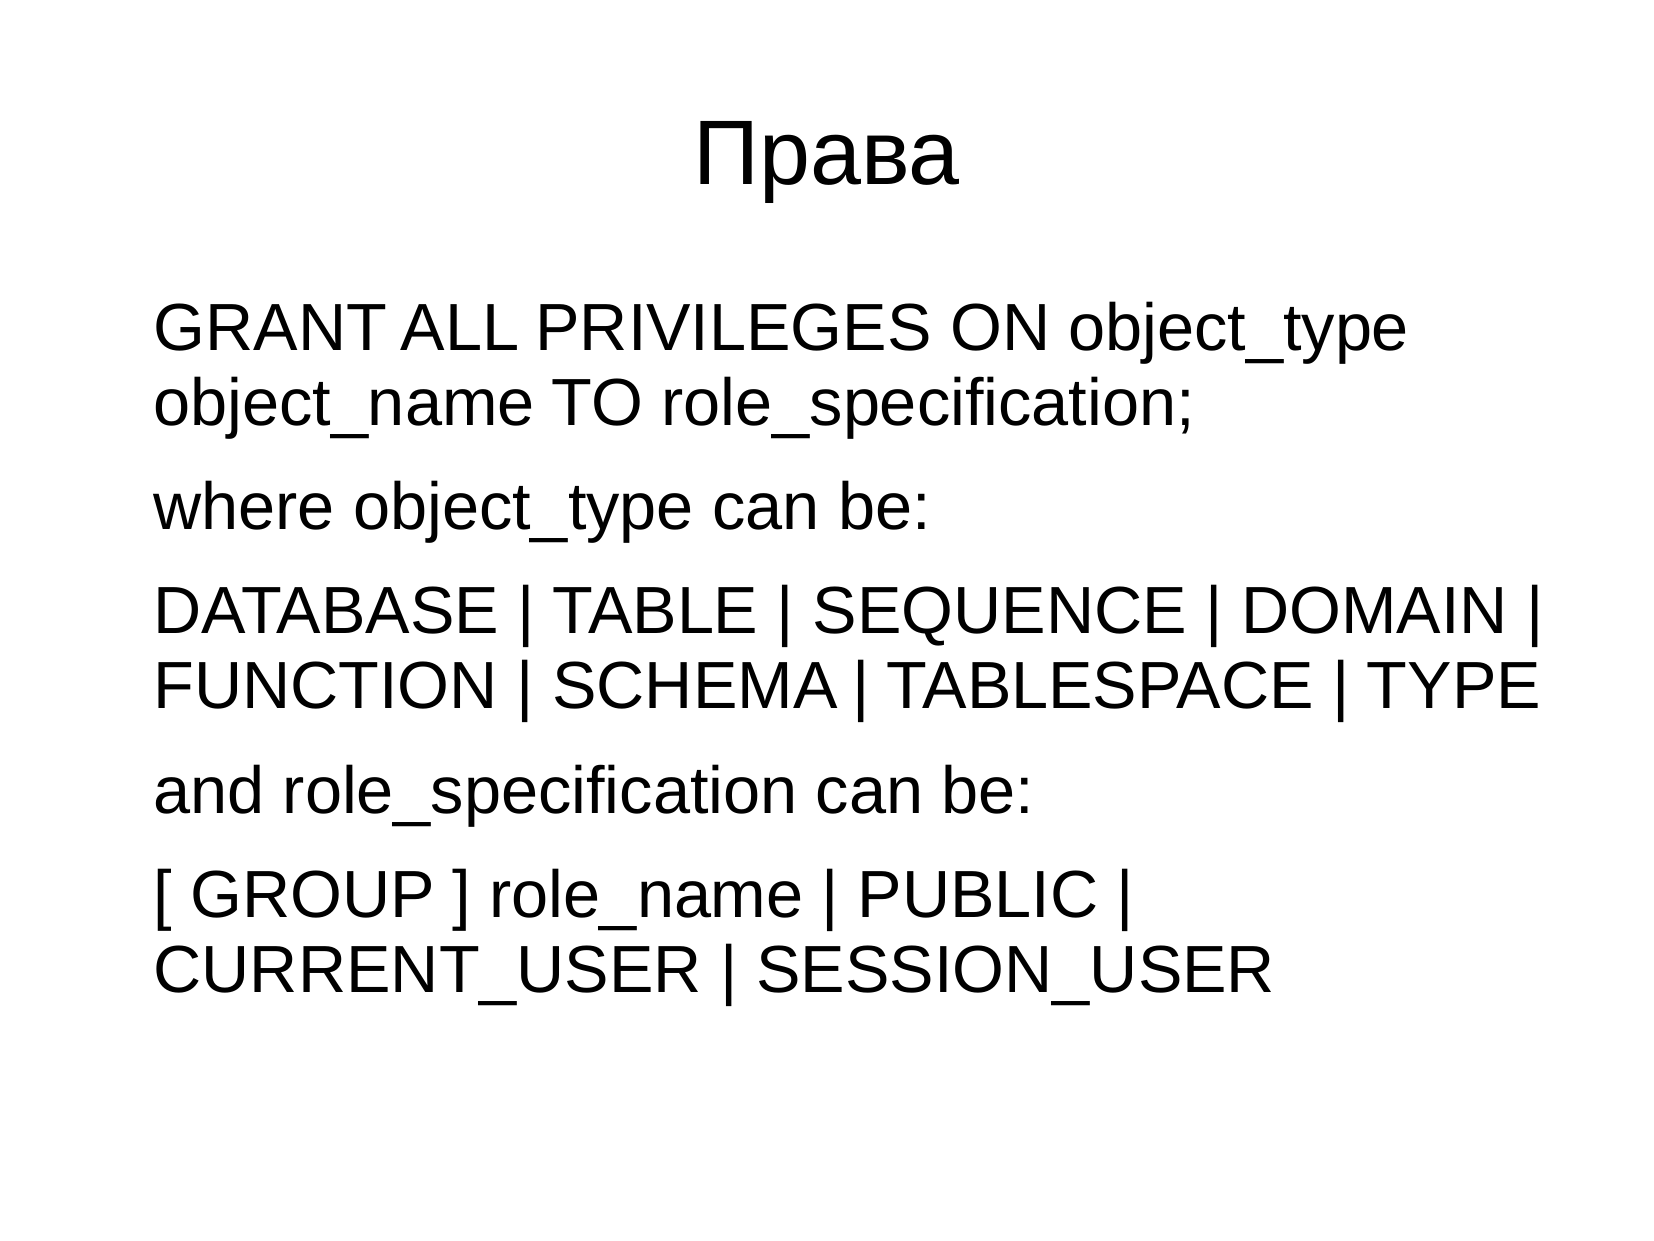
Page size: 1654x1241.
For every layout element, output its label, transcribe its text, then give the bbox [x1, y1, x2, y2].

title Права [82, 49, 1571, 257]
list GRANT ALL PRIVILEGES ON object_type object_name TO role_specification; where object_type can be: DATABASE | TABLE | SEQUENCE | DOMAIN | FUNCTION | SCHEMA | TABLESPACE | TYPE and role_specification can be: [ GROUP ] role_name | PUBLIC | CURRENT_USER | SESSION_USER [82, 290, 1571, 1010]
